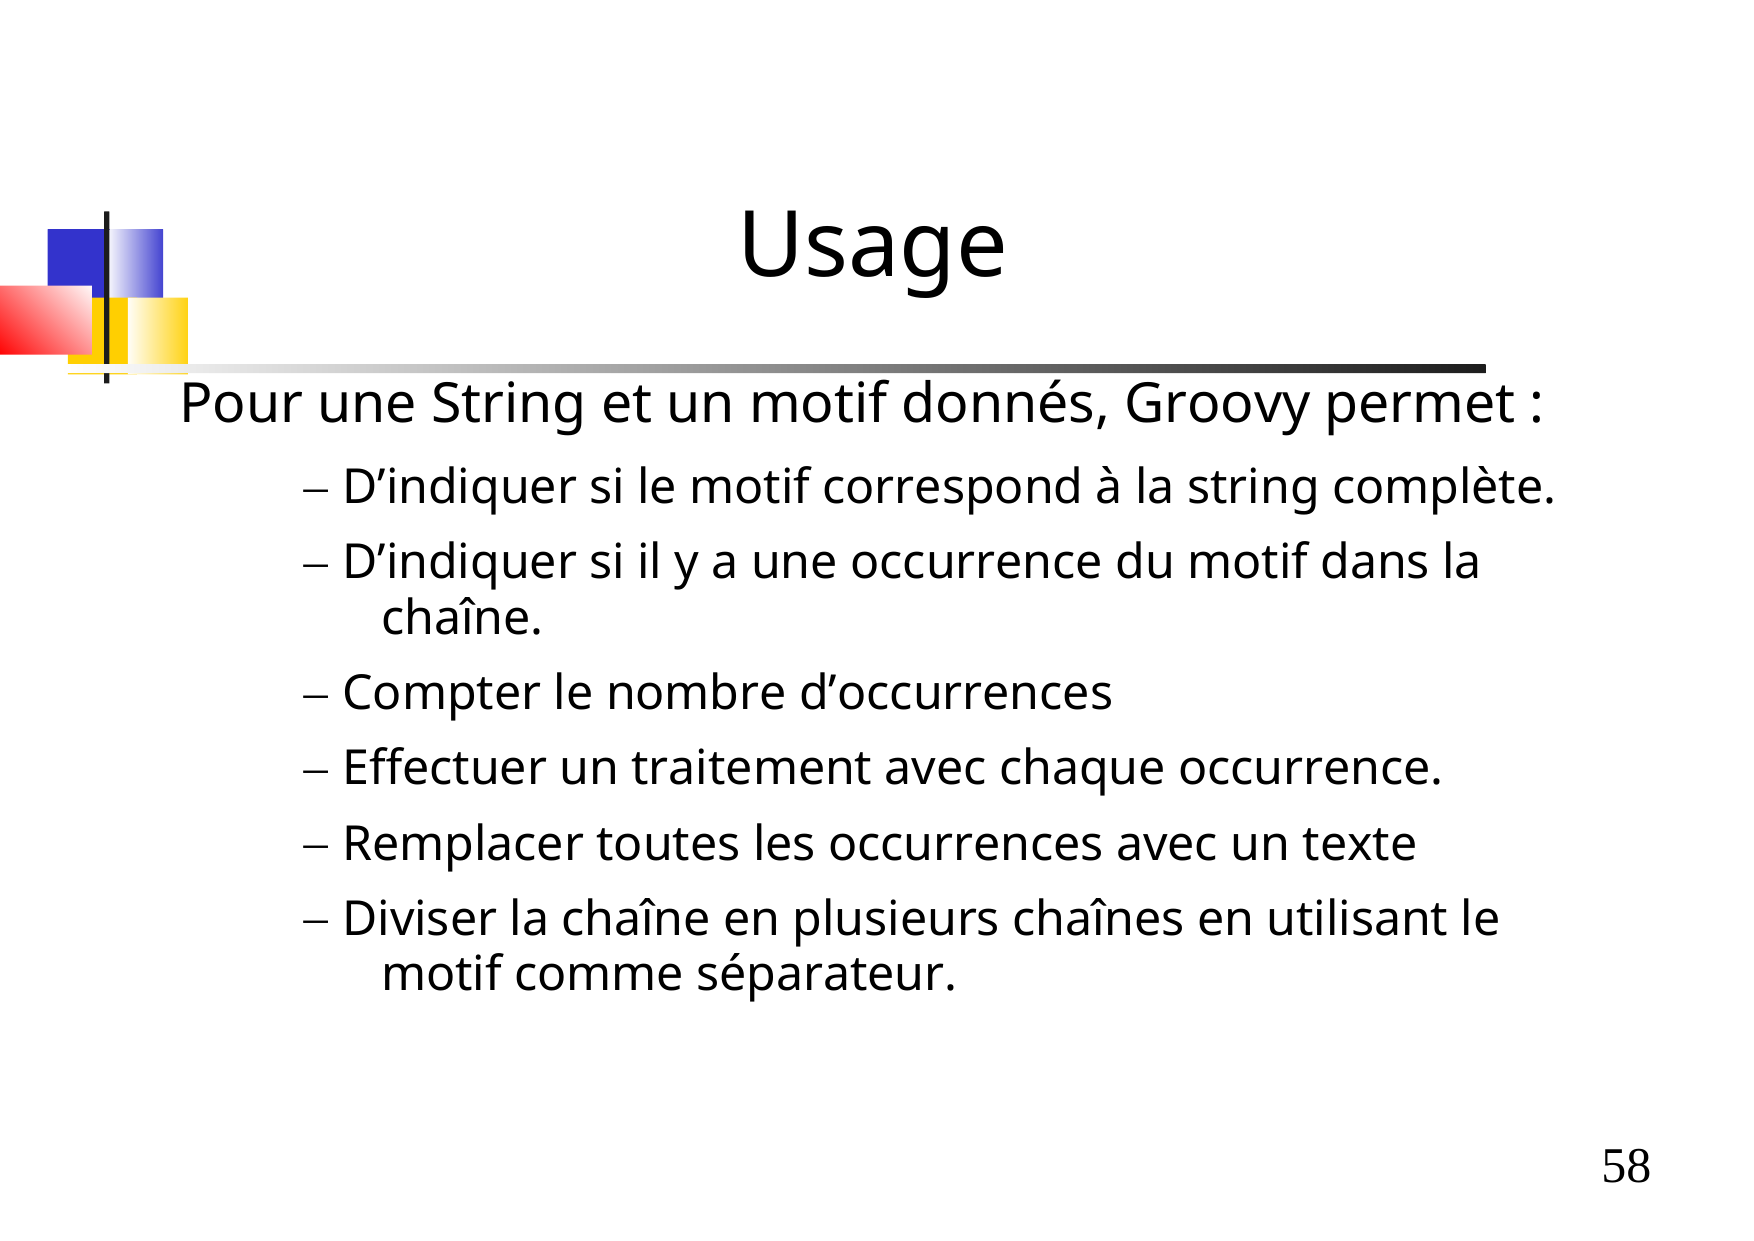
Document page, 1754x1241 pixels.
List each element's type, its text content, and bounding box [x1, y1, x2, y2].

title Usage [179, 139, 1567, 351]
list Pour une String et un motif donnés, Groovy permet : D’indiquer si le motif correspond à la string complète. D’indiquer si il y a une occurrence du motif dans la chaîne. Compter le nombre d’occurrences Effectuer un traitement avec chaque occurrence. Remplacer toutes les occurrences avec un texte Diviser la chaîne en plusieurs chaînes en utilisant le motif comme séparateur. [179, 371, 1567, 1091]
